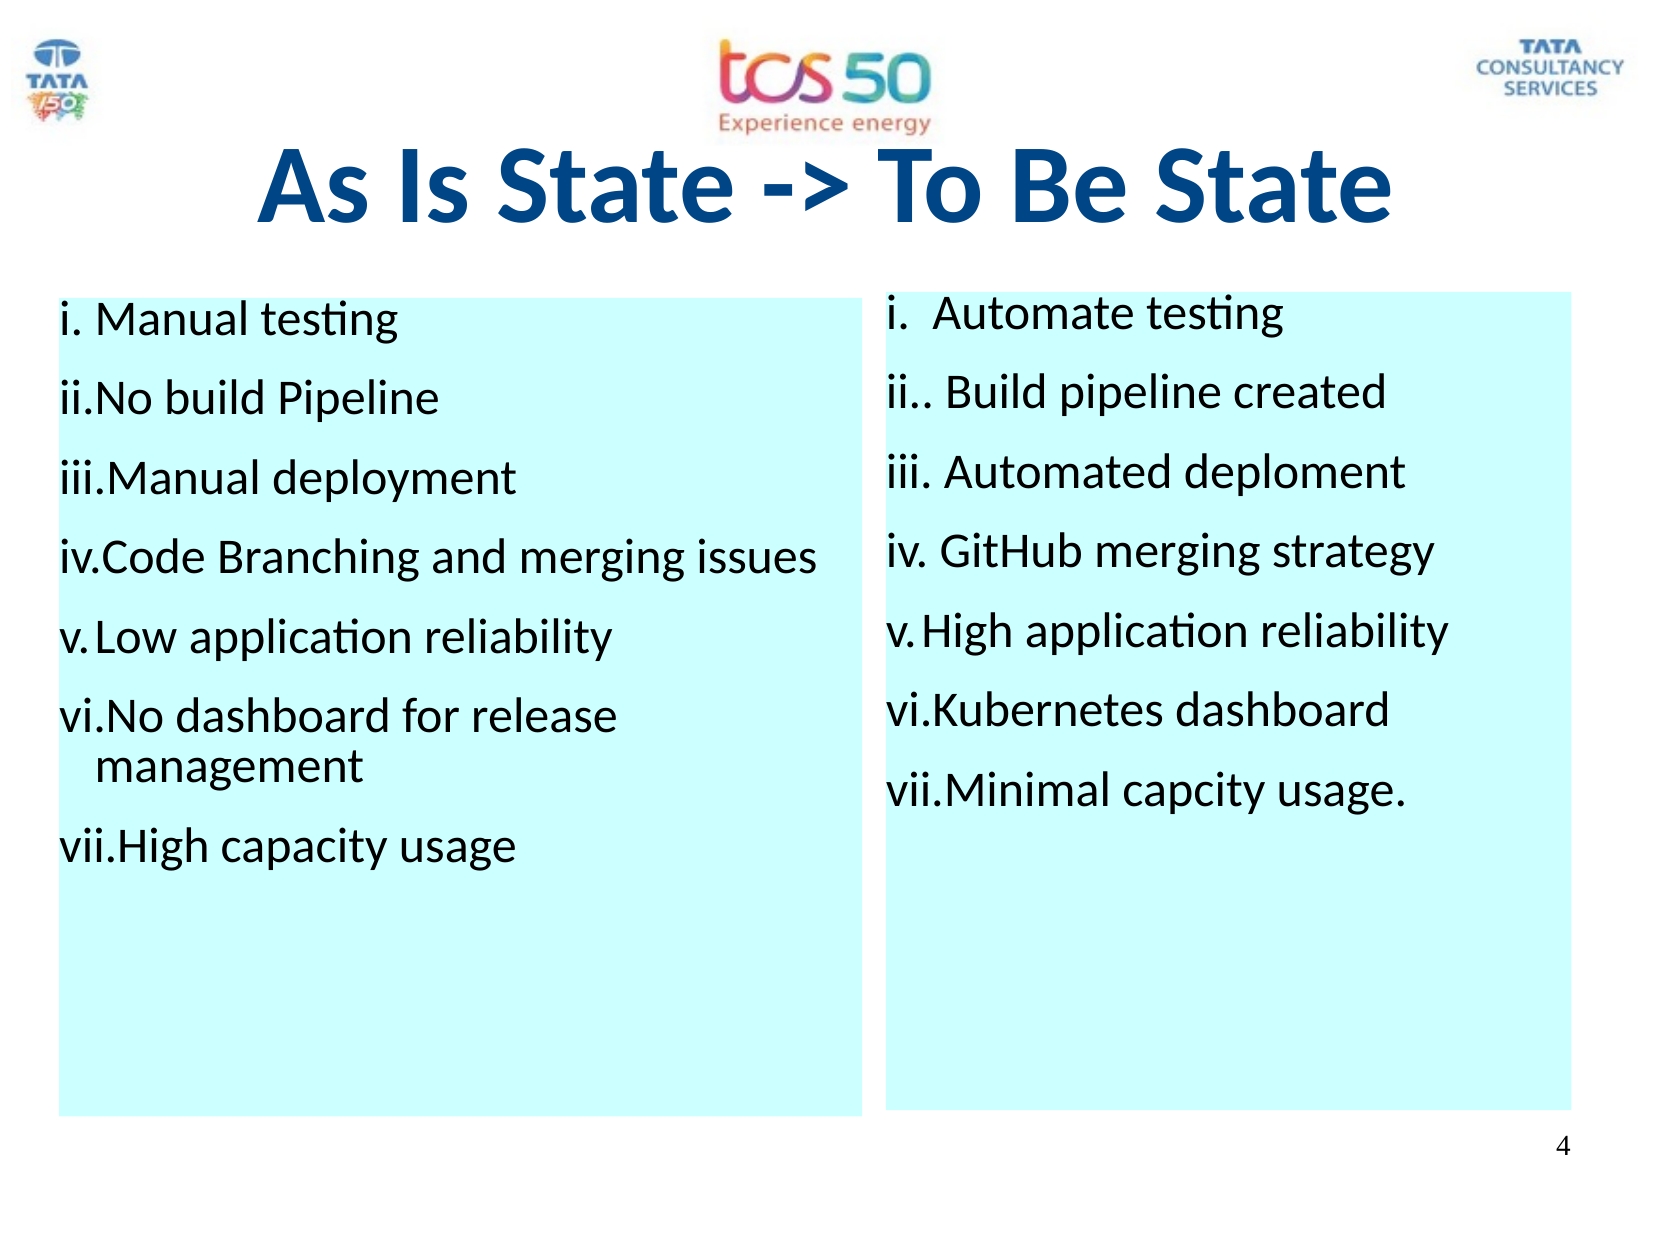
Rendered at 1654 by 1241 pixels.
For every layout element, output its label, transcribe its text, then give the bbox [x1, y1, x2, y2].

title As Is State -> To Be State [82, 90, 1571, 298]
list Manual testing No build Pipeline Manual deployment Code Branching and merging issues Low application reliability No dashboard for release management High capacity usage [59, 297, 863, 1117]
picture [11, 11, 1654, 149]
list Automate testing . Build pipeline created Automated deploment GitHub merging strategy High application reliability Kubernetes dashboard Minimal capcity usage. [885, 291, 1572, 1111]
